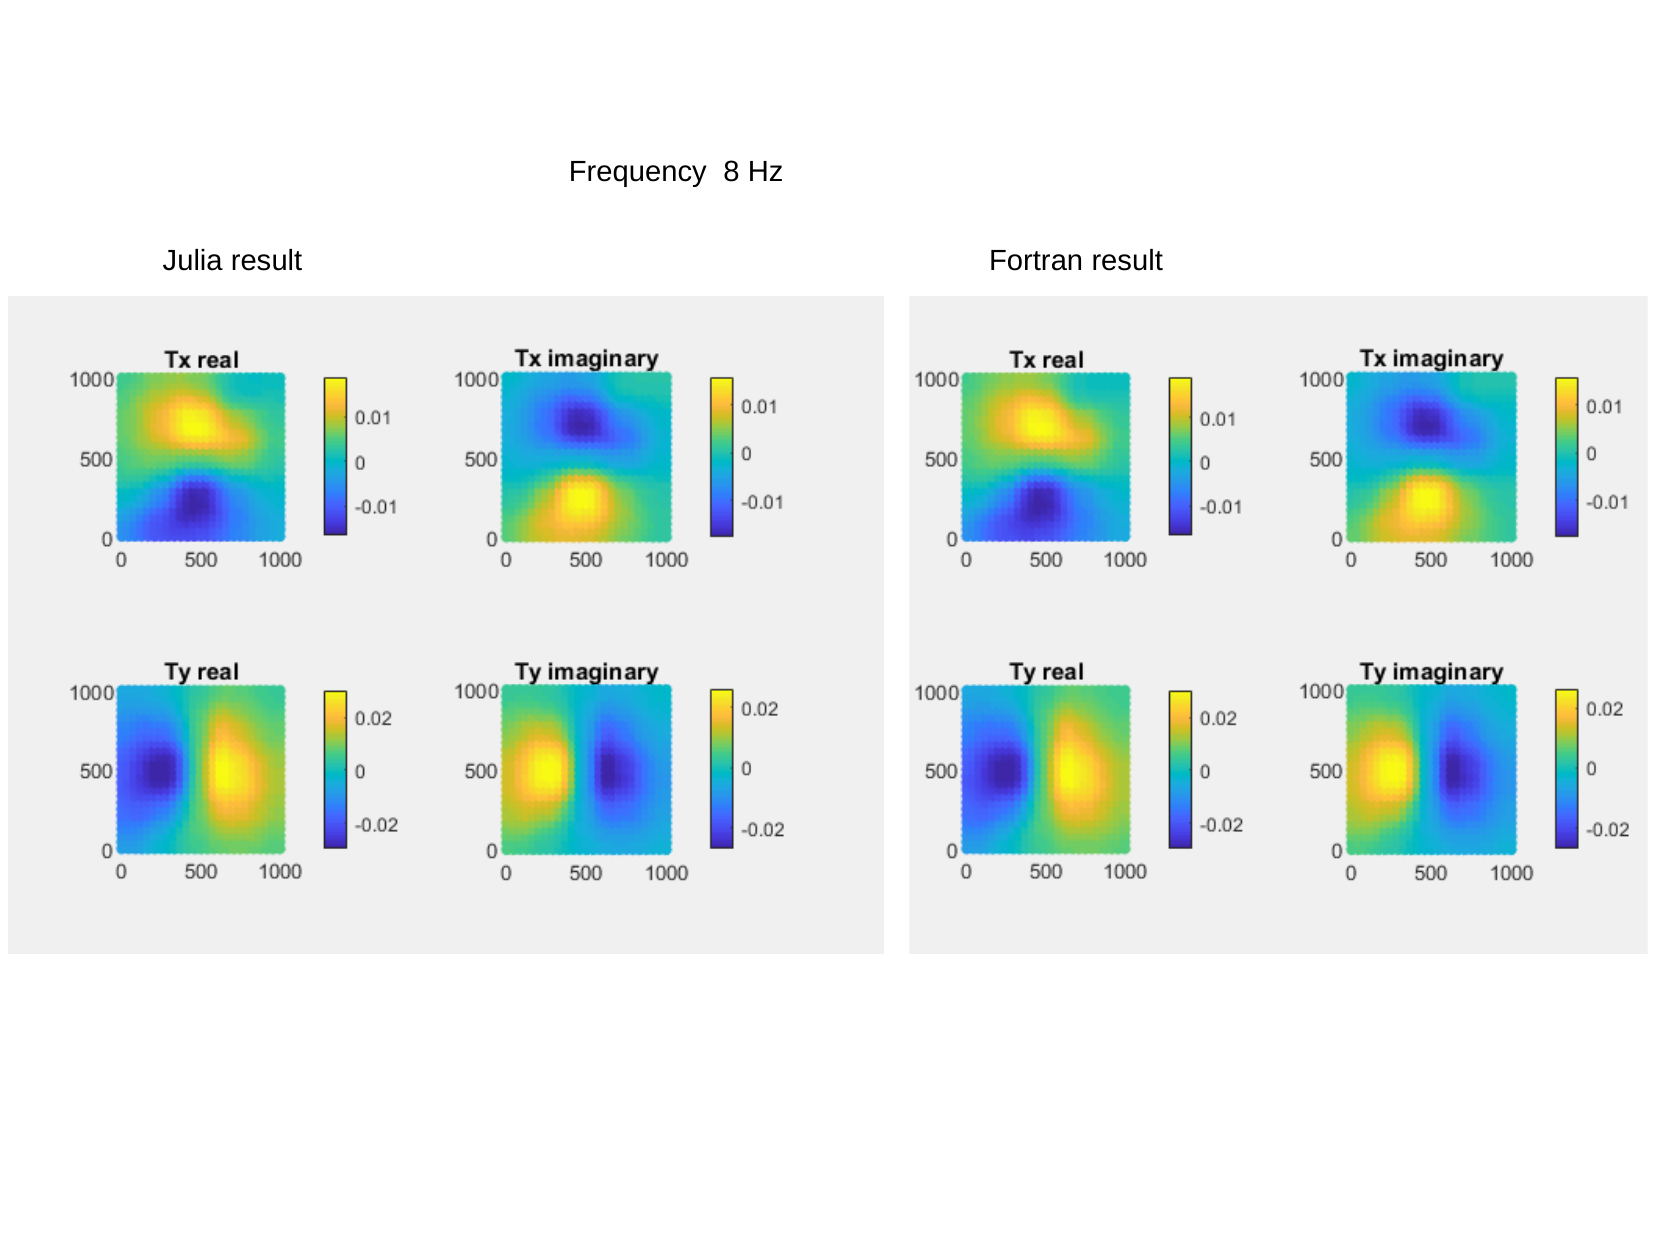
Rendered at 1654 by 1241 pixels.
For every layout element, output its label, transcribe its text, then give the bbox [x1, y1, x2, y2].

text_box Frequency 8 Hz [554, 147, 799, 195]
text_box Julia result [147, 236, 318, 284]
text_box Fortran result [974, 236, 1179, 284]
picture [909, 296, 1648, 954]
picture [8, 296, 884, 954]
